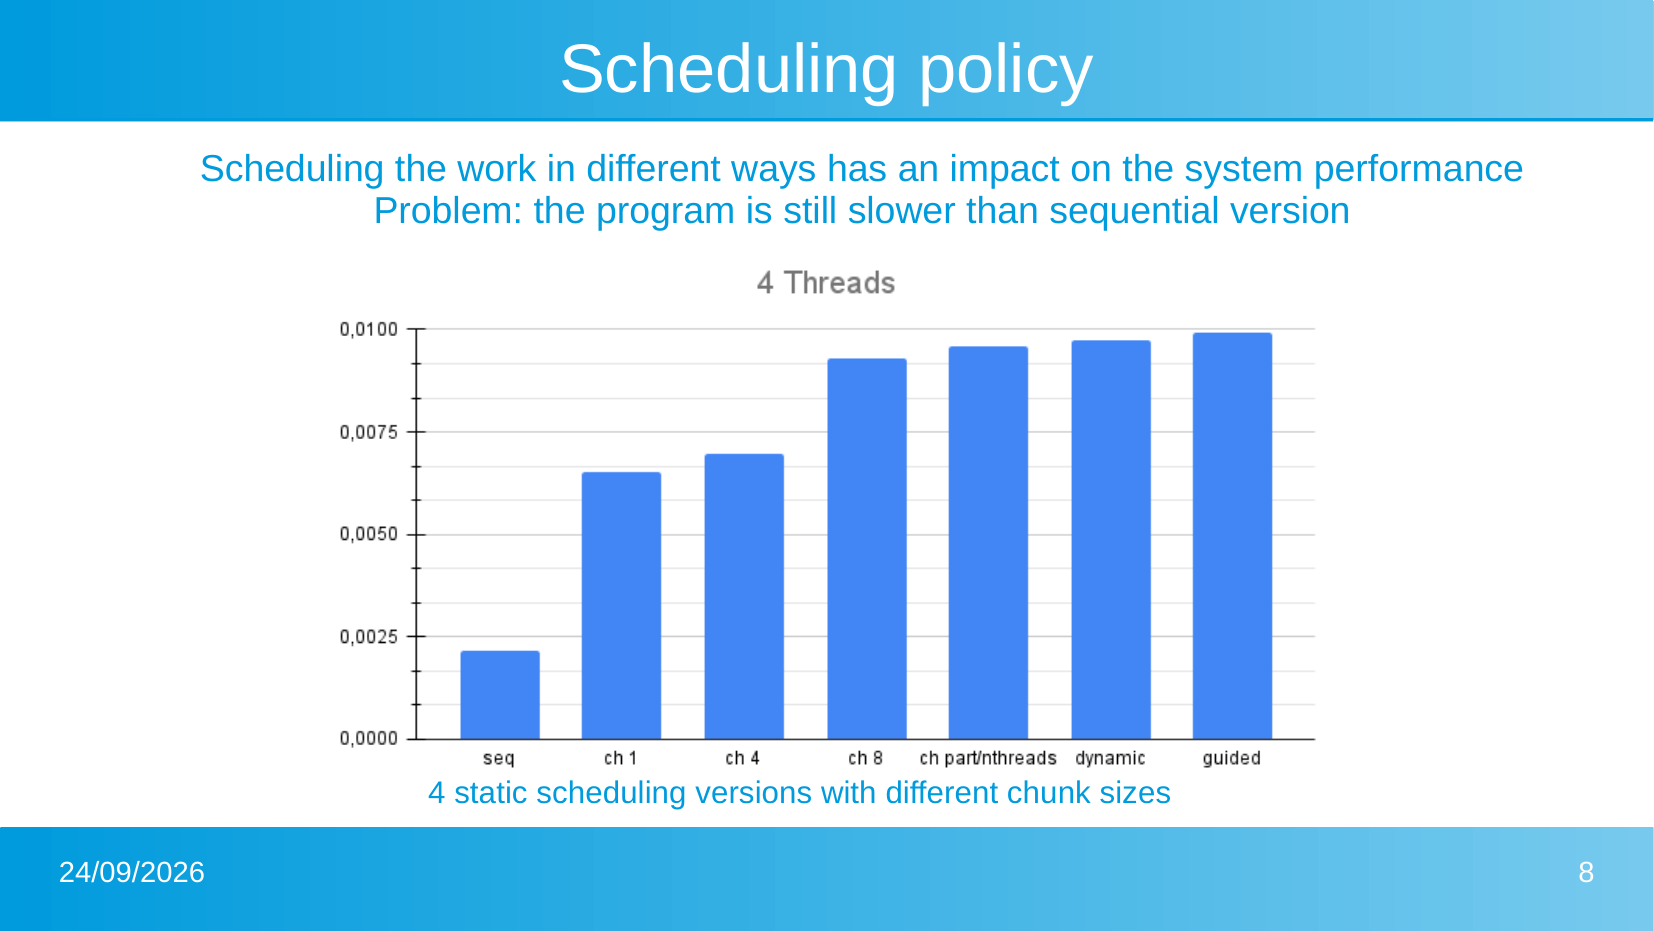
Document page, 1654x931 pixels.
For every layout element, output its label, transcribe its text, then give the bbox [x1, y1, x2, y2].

title Scheduling policy [59, 29, 1595, 108]
text_box 4 static scheduling versions with different chunk sizes [413, 767, 1241, 827]
list Scheduling the work in different ways has an impact on the system performance Problem: the program is still slower than sequential version [59, 147, 1595, 237]
picture [310, 236, 1344, 798]
